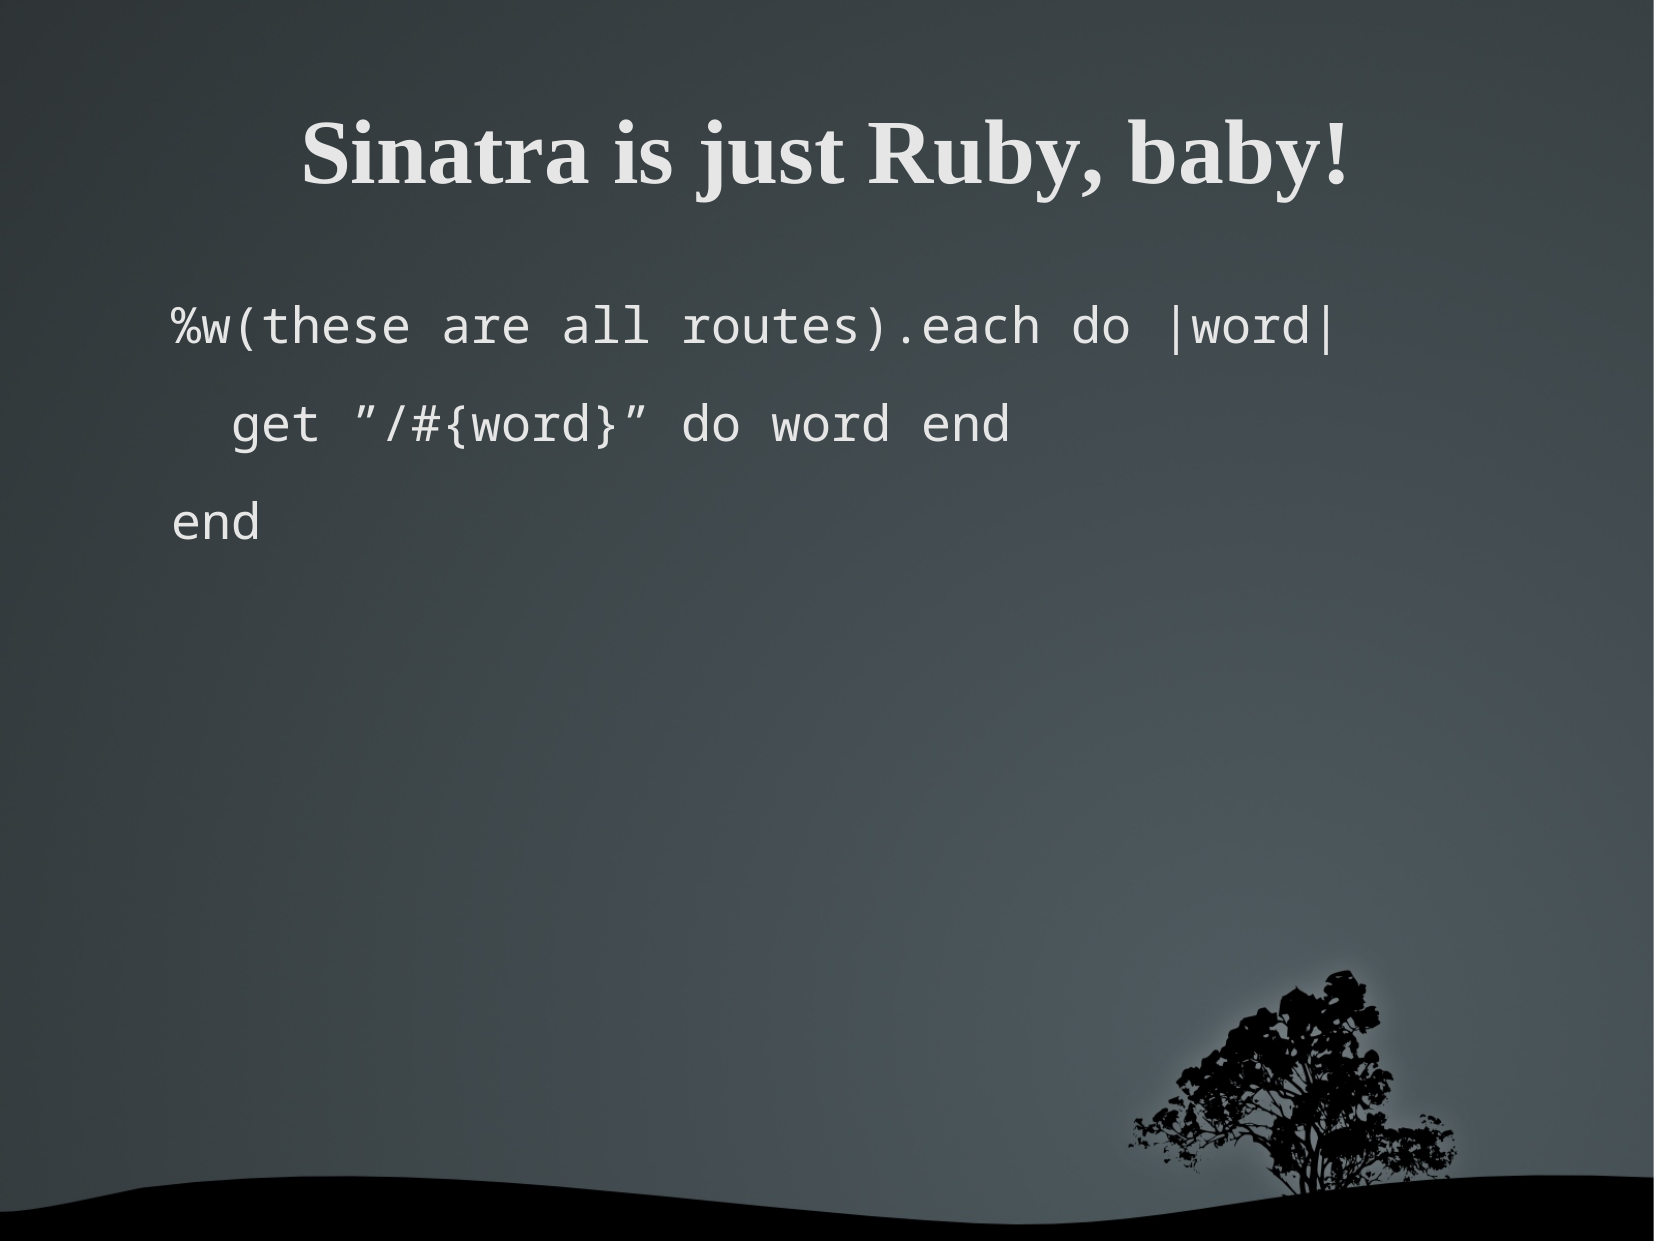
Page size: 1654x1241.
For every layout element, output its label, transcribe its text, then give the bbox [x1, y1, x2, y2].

picture [0, 0, 1654, 1241]
title Sinatra is just Ruby, baby! [82, 49, 1571, 257]
list %w(these are all routes).each do |word| get ”/#{word}” do word end end [82, 290, 1571, 1109]
